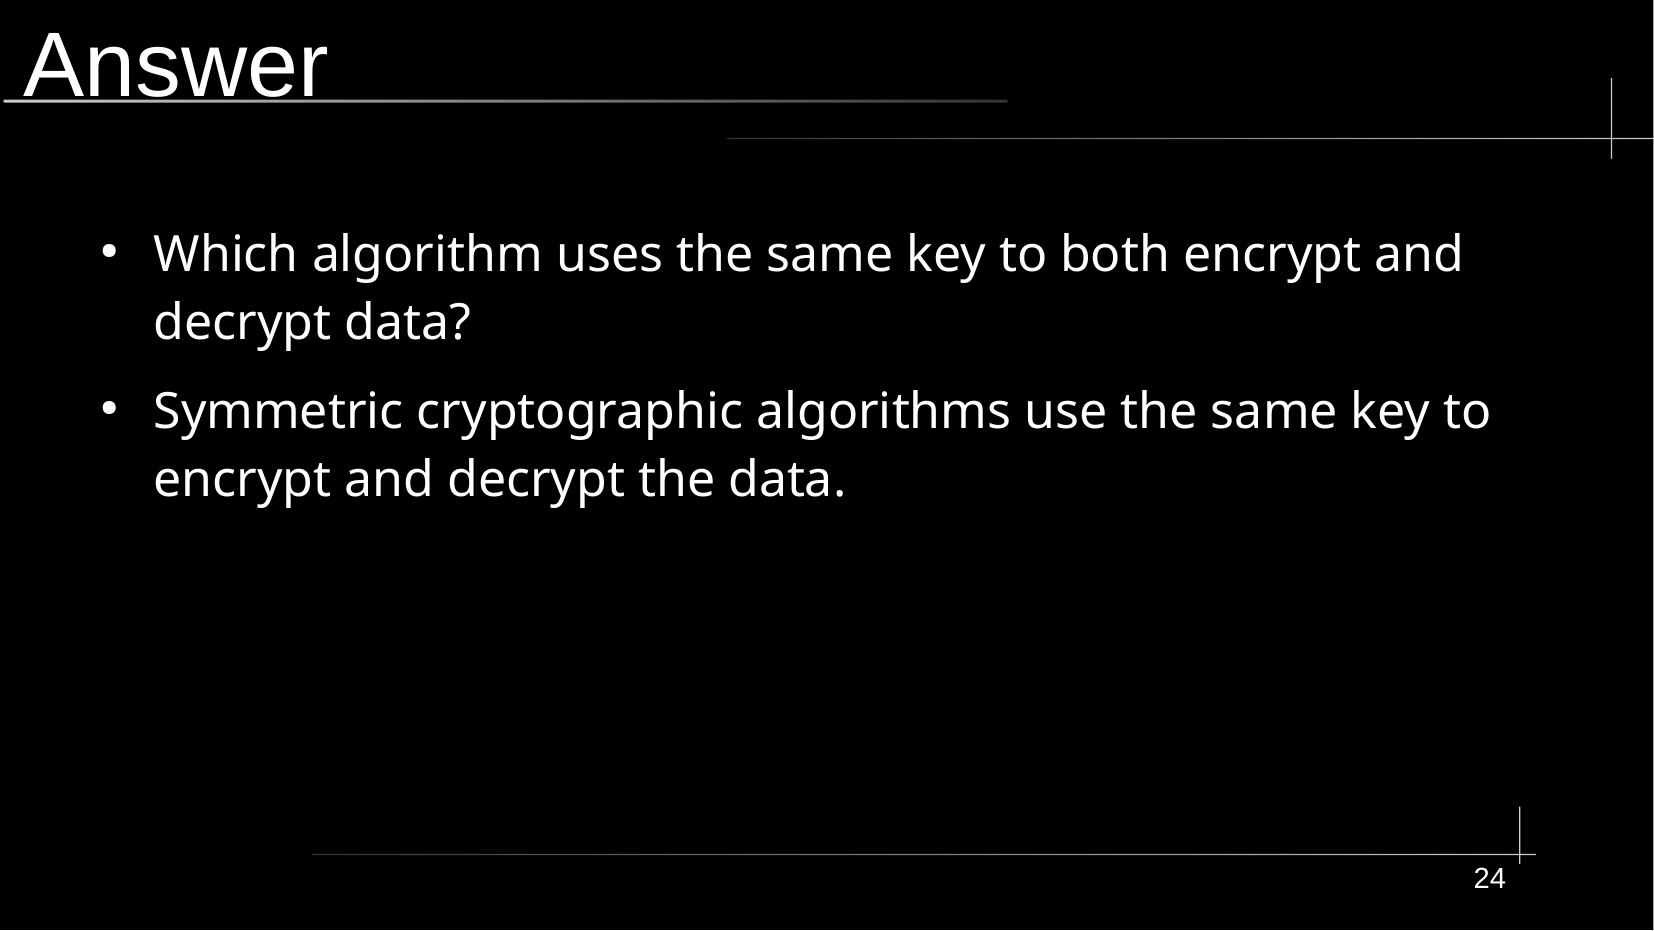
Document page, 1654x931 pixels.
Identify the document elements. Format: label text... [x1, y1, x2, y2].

list Which algorithm uses the same key to both encrypt and decrypt data? Symmetric cryptographic algorithms use the same key to encrypt and decrypt the data. [82, 217, 1592, 811]
title Answer [23, 11, 1589, 119]
